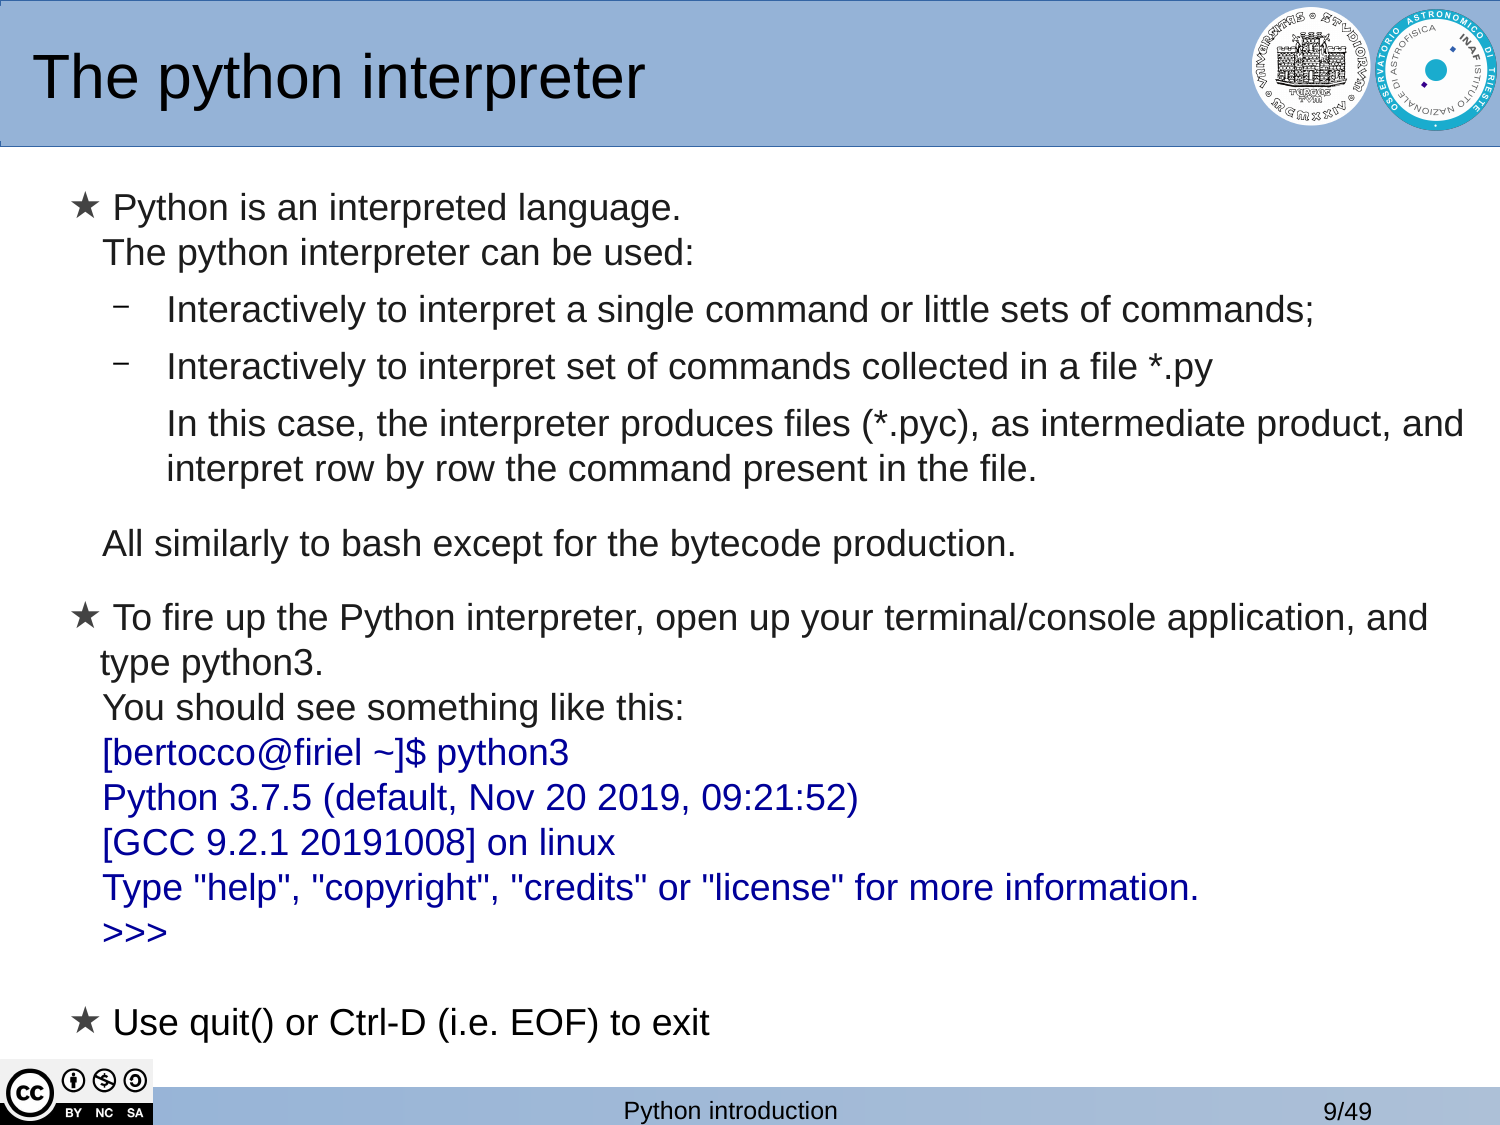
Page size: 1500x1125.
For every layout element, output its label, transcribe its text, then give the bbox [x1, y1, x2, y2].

text_box The python interpreter [0, 5, 1243, 141]
picture [1252, 0, 1500, 156]
list Python is an interpreted language. The python interpreter can be used: Interactively to interpret a single command or little sets of commands; Interactively to interpret set of commands collected in a file *.py In this case, the interpreter produces files (*.pyc), as intermediate product, and interpret row by row the command present in the file. All similarly to bash except for the bytecode production. To fire up the Python interpreter, open up your terminal/console application, and type python3. You should see something like this: [bertocco@firiel ~]$ python3 Python 3.7.5 (default, Nov 20 2019, 09:21:52) [GCC 9.2.1 20191008] on linux Type "help", "copyright", "credits" or "license" for more information. >>> Use quit() or Ctrl-D (i.e. EOF) to exit [9, 175, 1500, 1048]
picture [0, 1059, 153, 1125]
